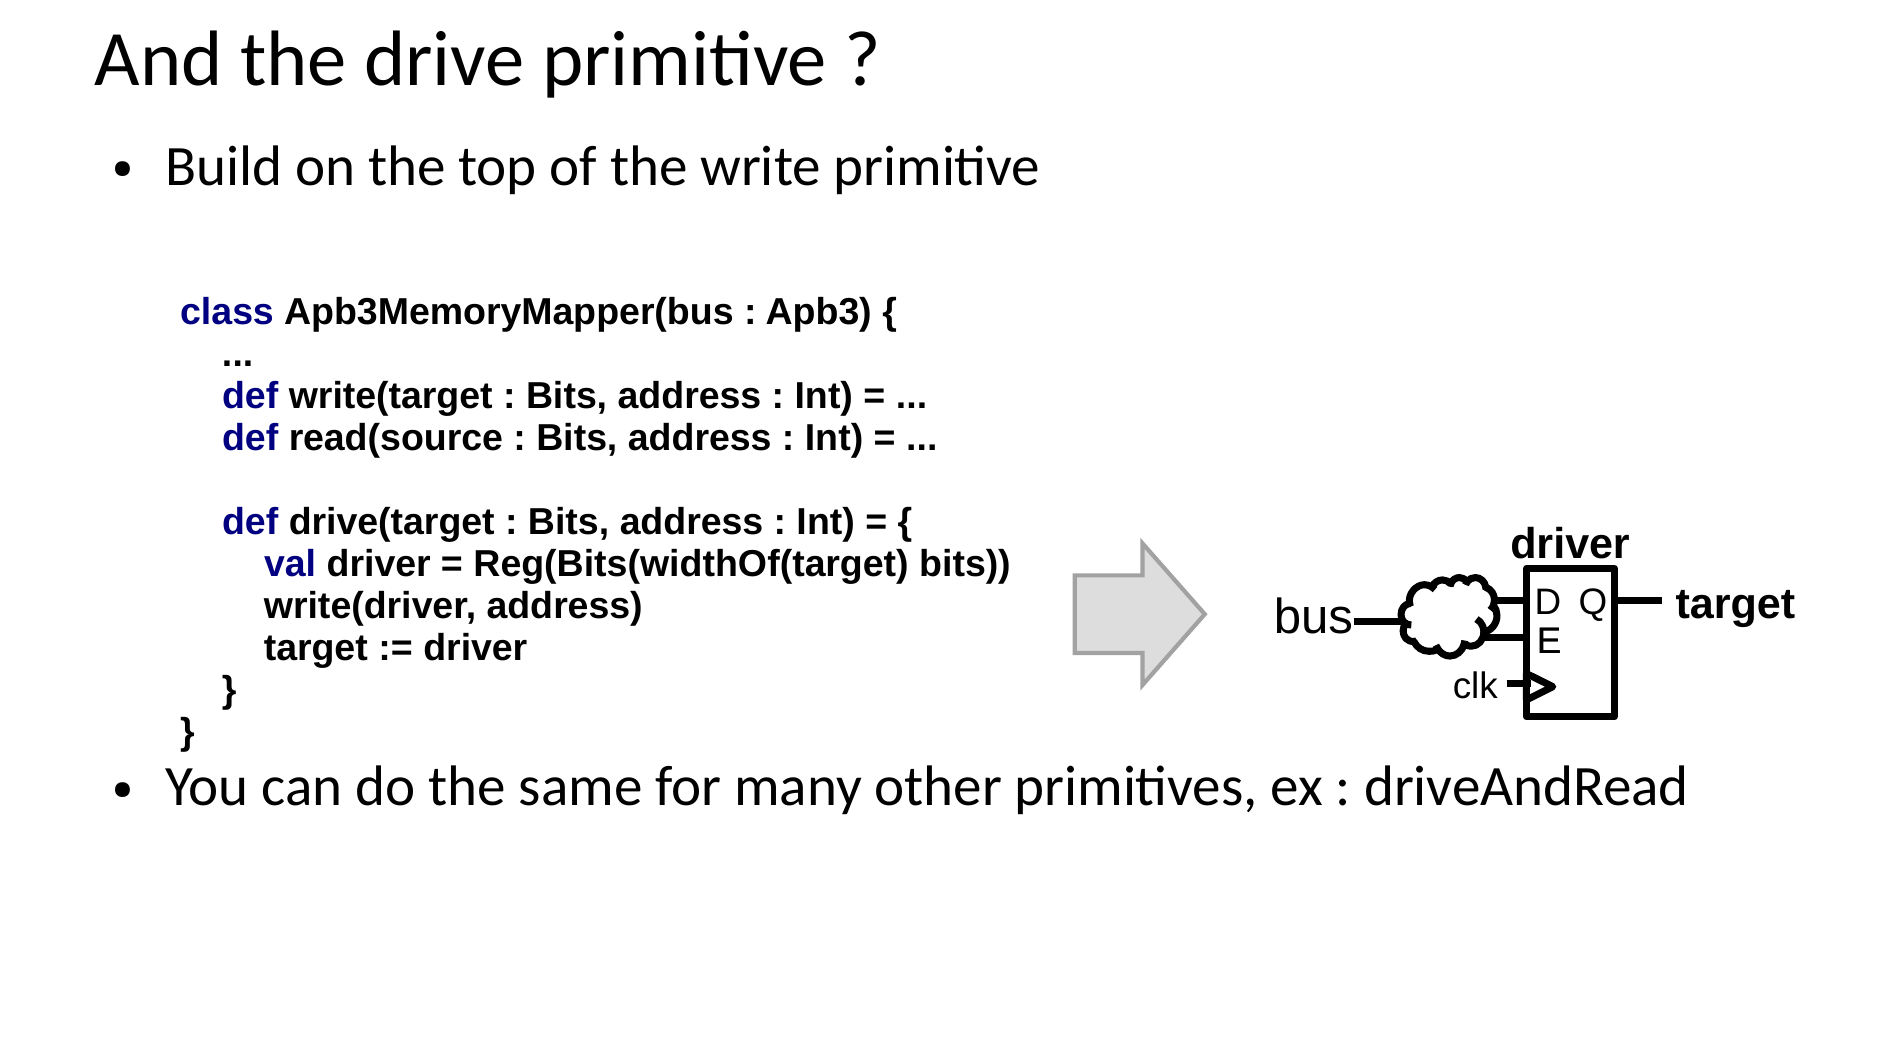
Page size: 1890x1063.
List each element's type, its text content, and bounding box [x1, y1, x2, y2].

text_box class Apb3MemoryMapper(bus : Apb3) { ... def write(target : Bits, address : Int) = ... def read(source : Bits, address : Int) = ... def drive(target : Bits, address : Int) = { val driver = Reg(Bits(widthOf(target) bits)) write(driver, address) target := driver } } [165, 283, 1693, 774]
title And the drive primitive ? [94, 0, 1796, 142]
list Build on the top of the write primitive You can do the same for many other primitives, ex : driveAndRead [94, 142, 1796, 958]
text_box [1074, 543, 1205, 686]
picture [1251, 507, 1818, 721]
